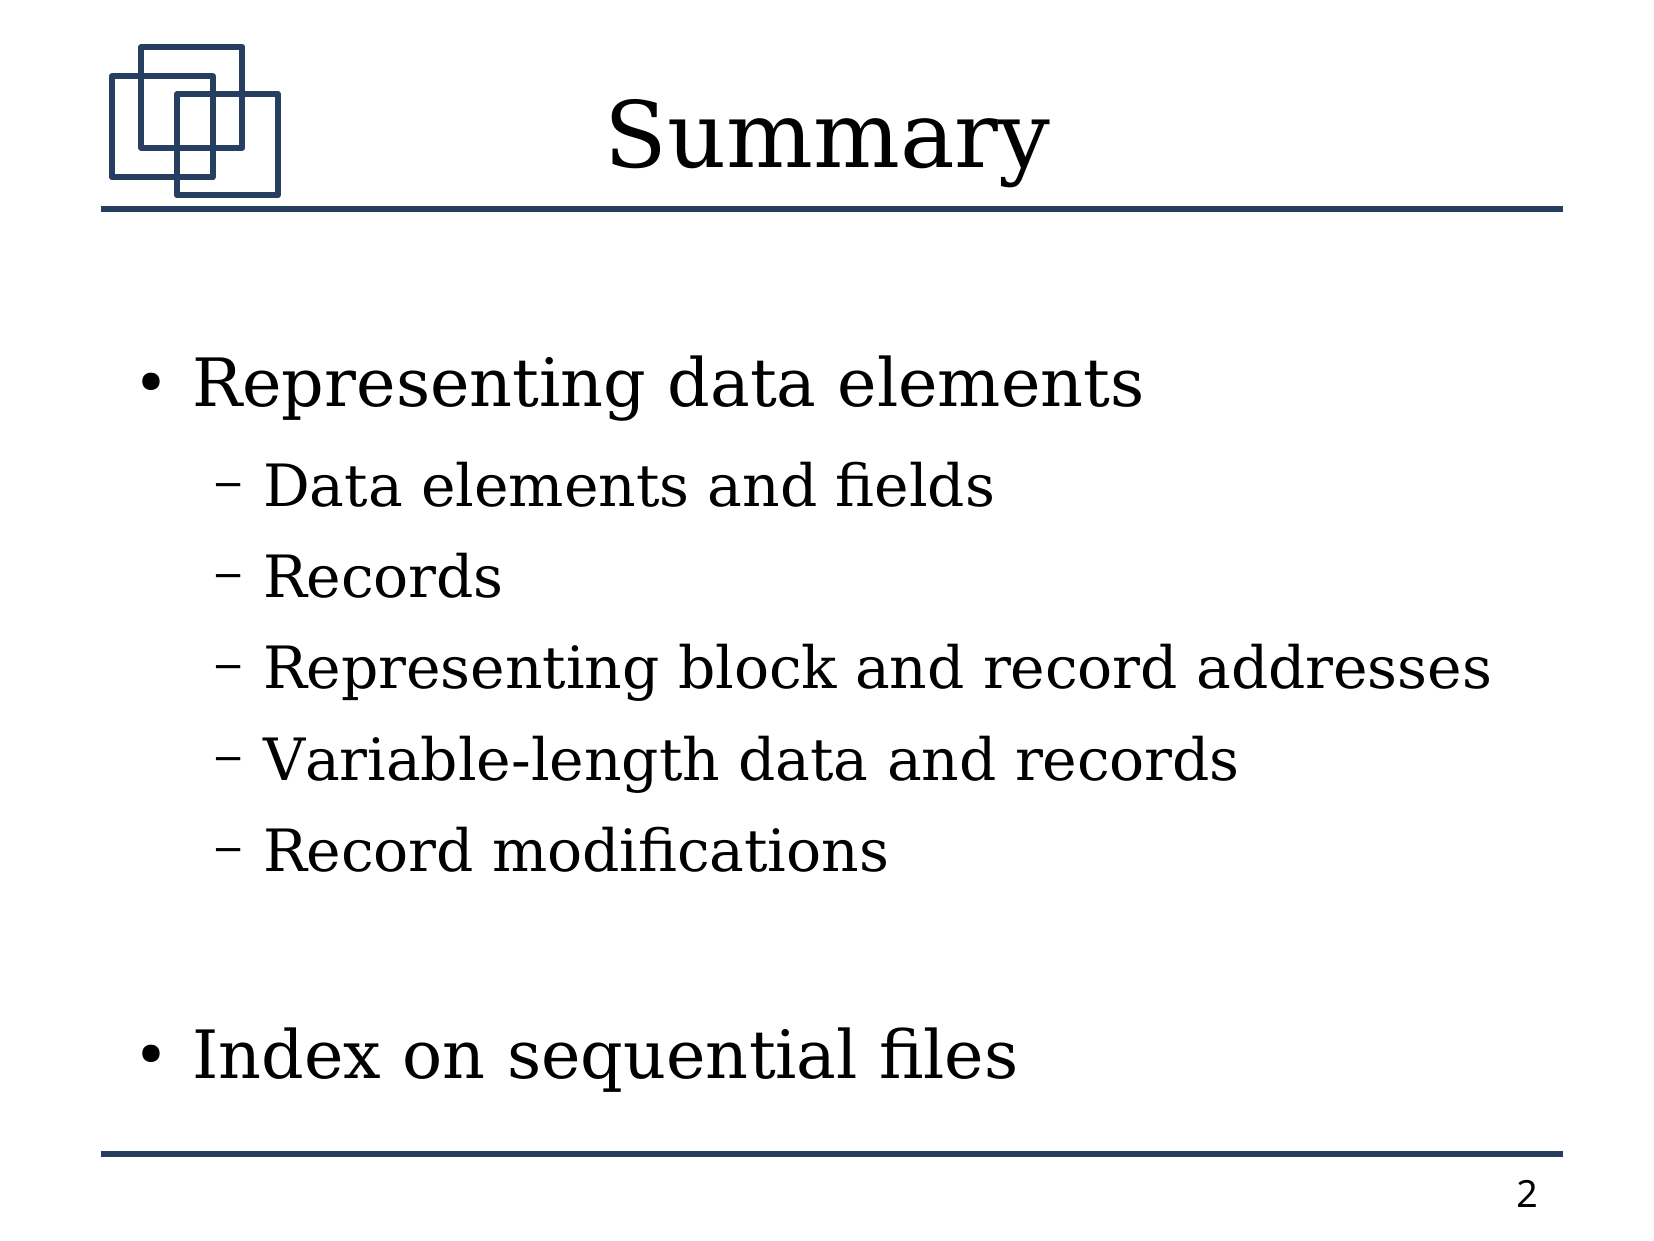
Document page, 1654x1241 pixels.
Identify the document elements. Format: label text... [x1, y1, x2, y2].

list Representing data elements Data elements and fields Records Representing block and record addresses Variable-length data and records Record modifications Index on sequential files [121, 344, 1534, 1127]
title Summary [121, 32, 1534, 240]
